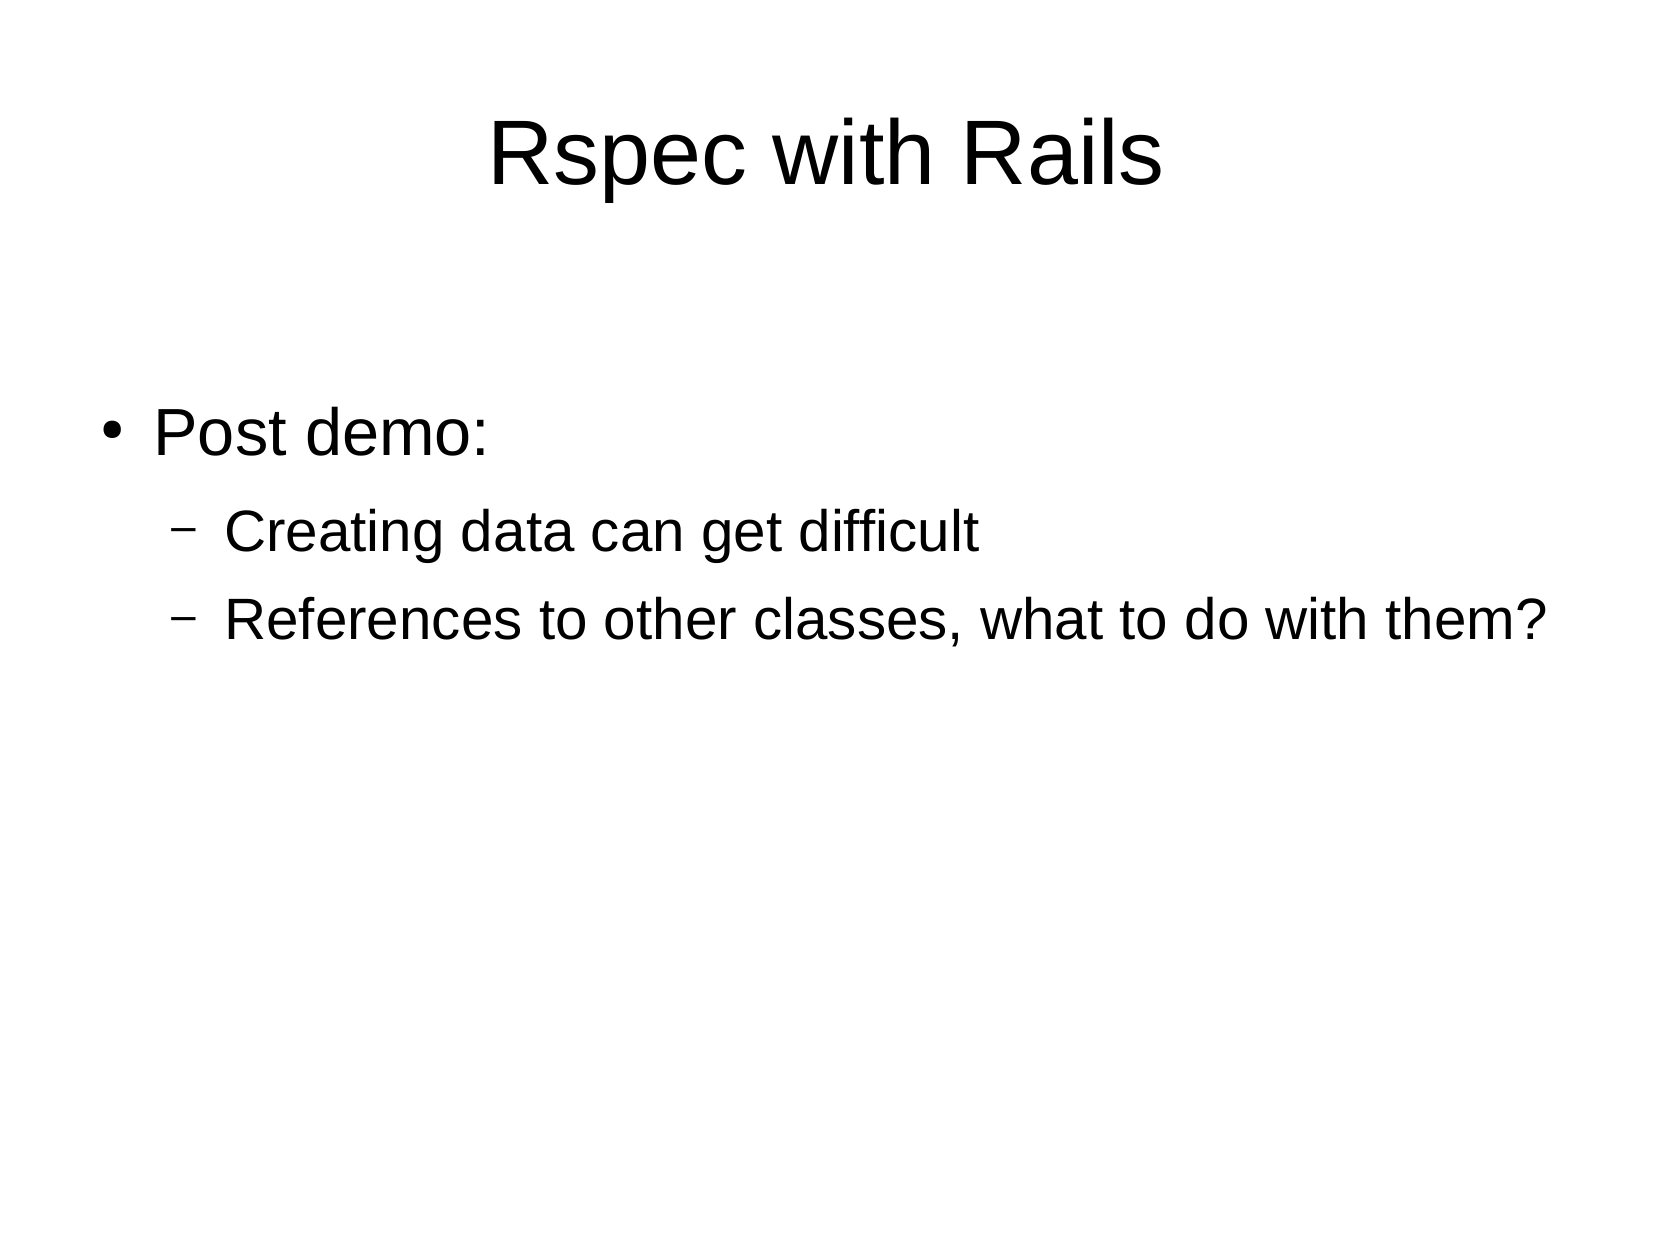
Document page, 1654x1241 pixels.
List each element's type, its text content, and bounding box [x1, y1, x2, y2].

list Post demo: Creating data can get difficult References to other classes, what to do with them? [82, 290, 1571, 1109]
title Rspec with Rails [82, 49, 1571, 257]
